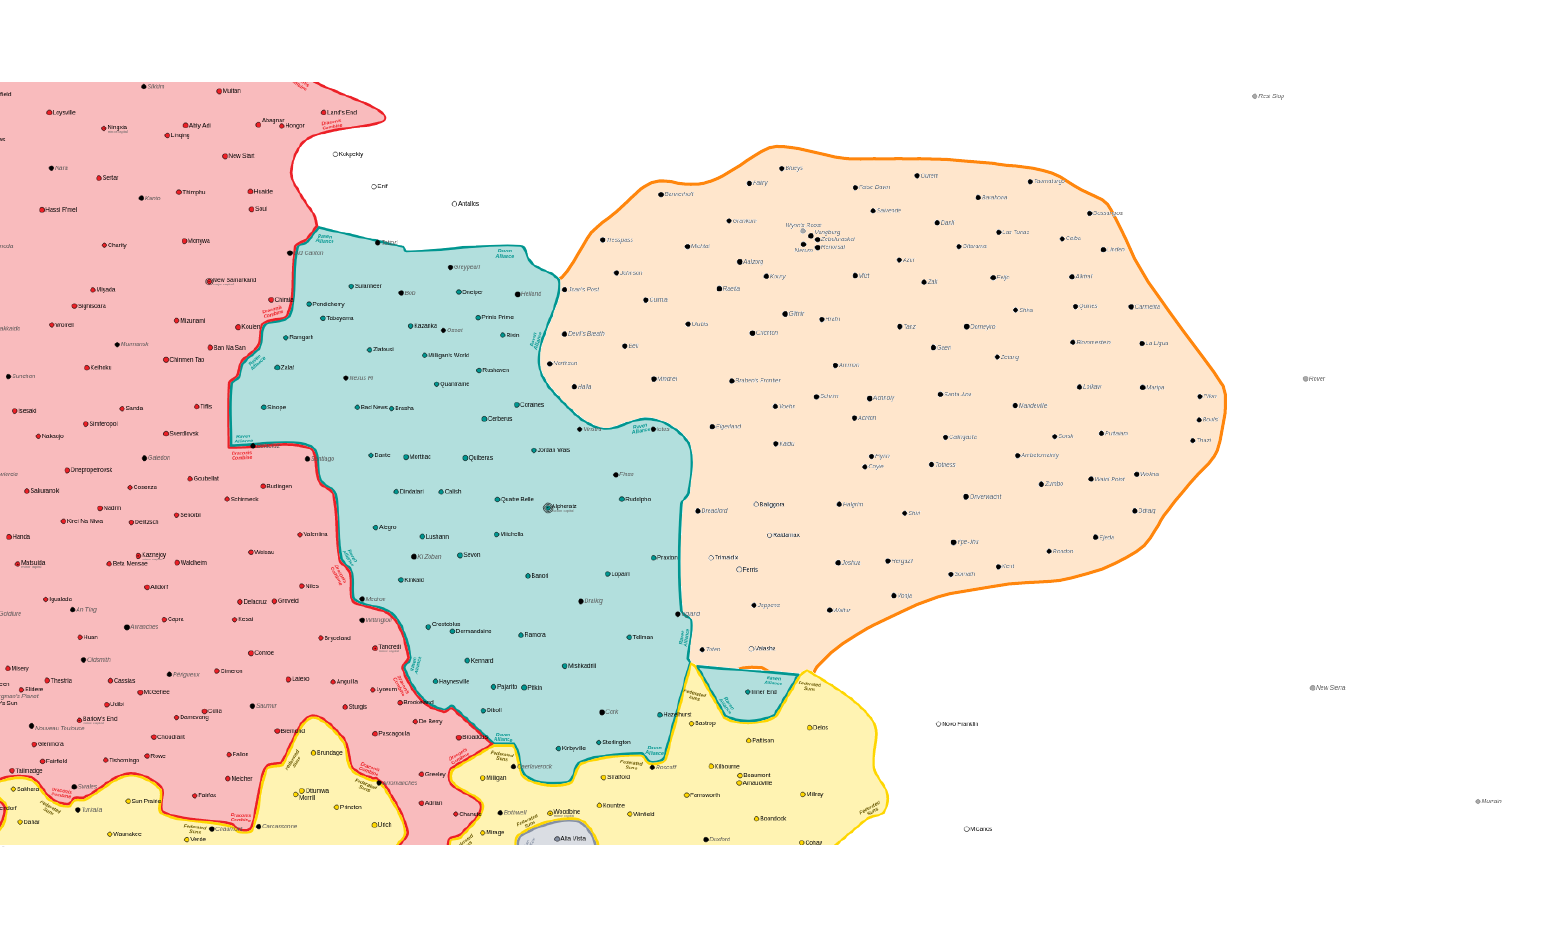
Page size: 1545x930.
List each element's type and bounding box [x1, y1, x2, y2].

picture [0, 82, 1545, 848]
